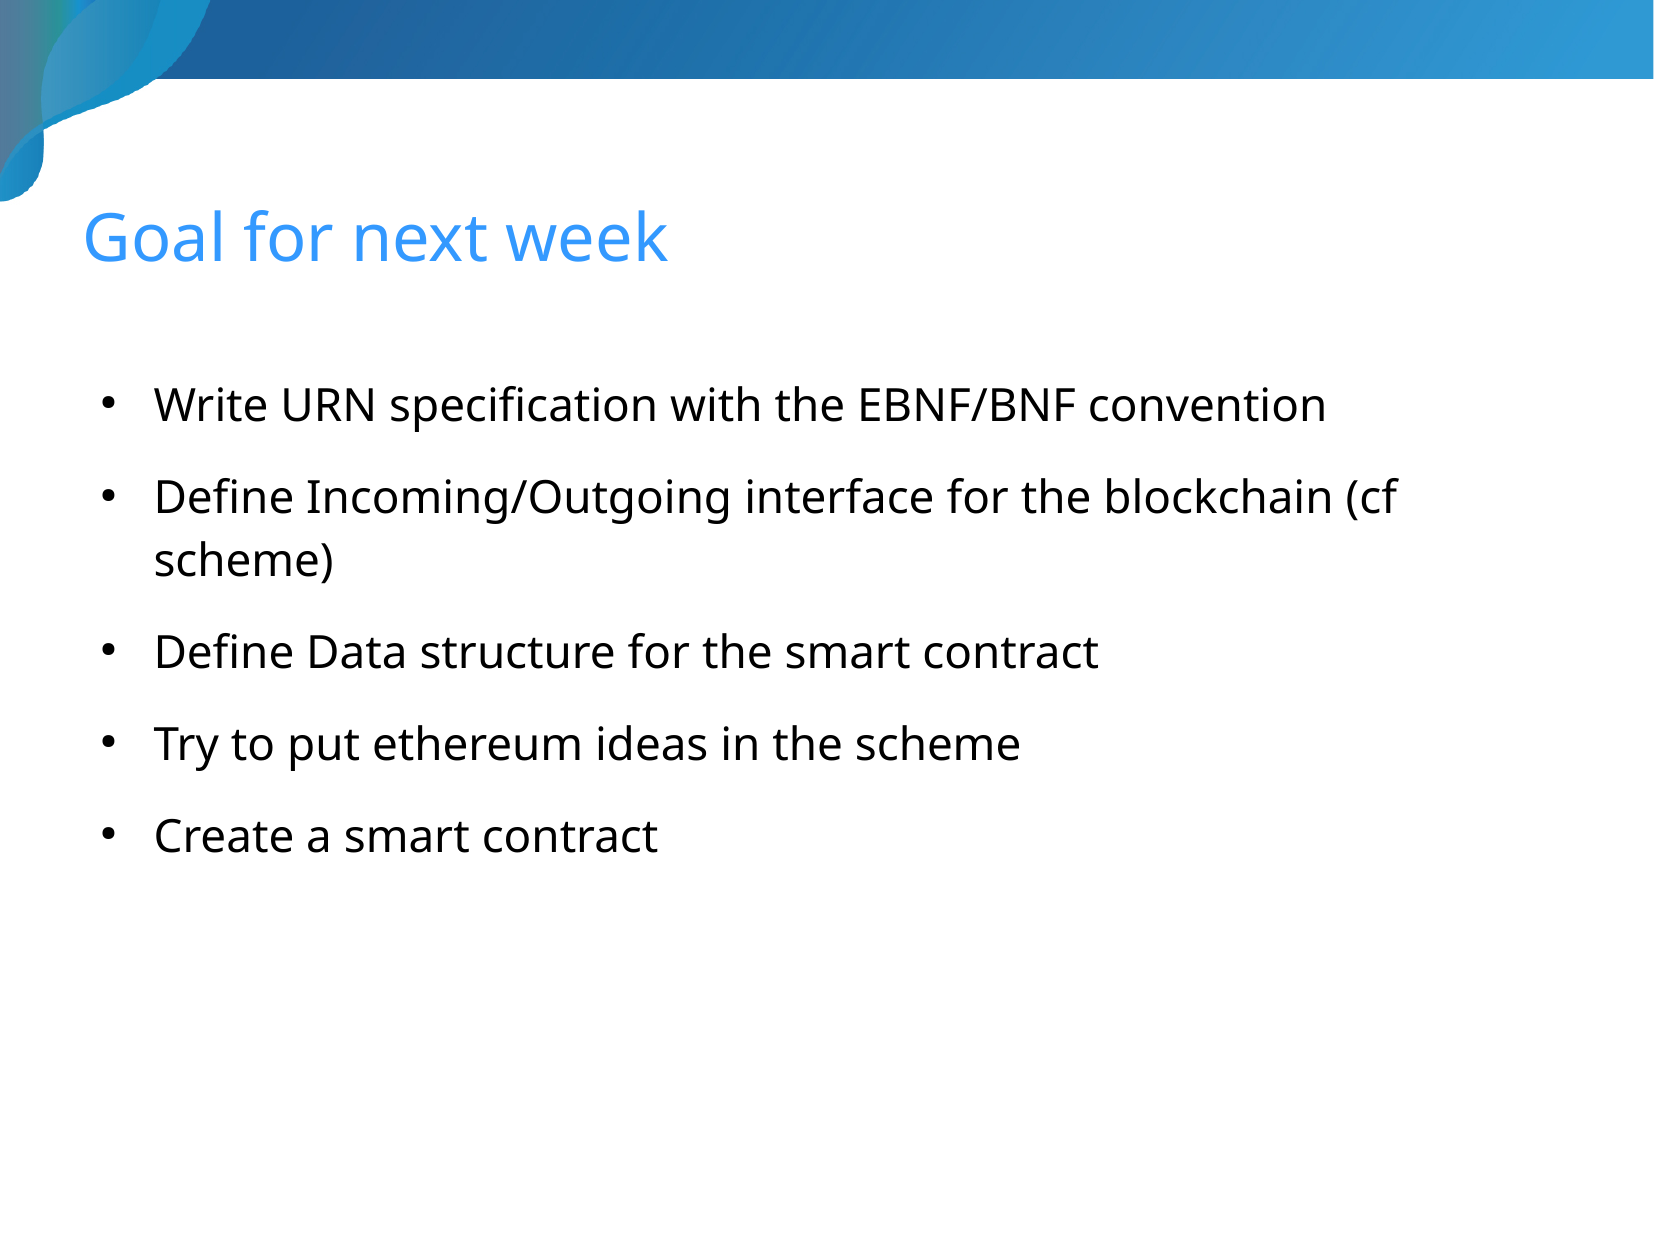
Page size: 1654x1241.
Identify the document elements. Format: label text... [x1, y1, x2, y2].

title Goal for next week [82, 139, 1571, 332]
list Write URN specification with the EBNF/BNF convention Define Incoming/Outgoing interface for the blockchain (cf scheme) Define Data structure for the smart contract Try to put ethereum ideas in the scheme Create a smart contract [82, 372, 1571, 977]
picture [0, 0, 1654, 1241]
